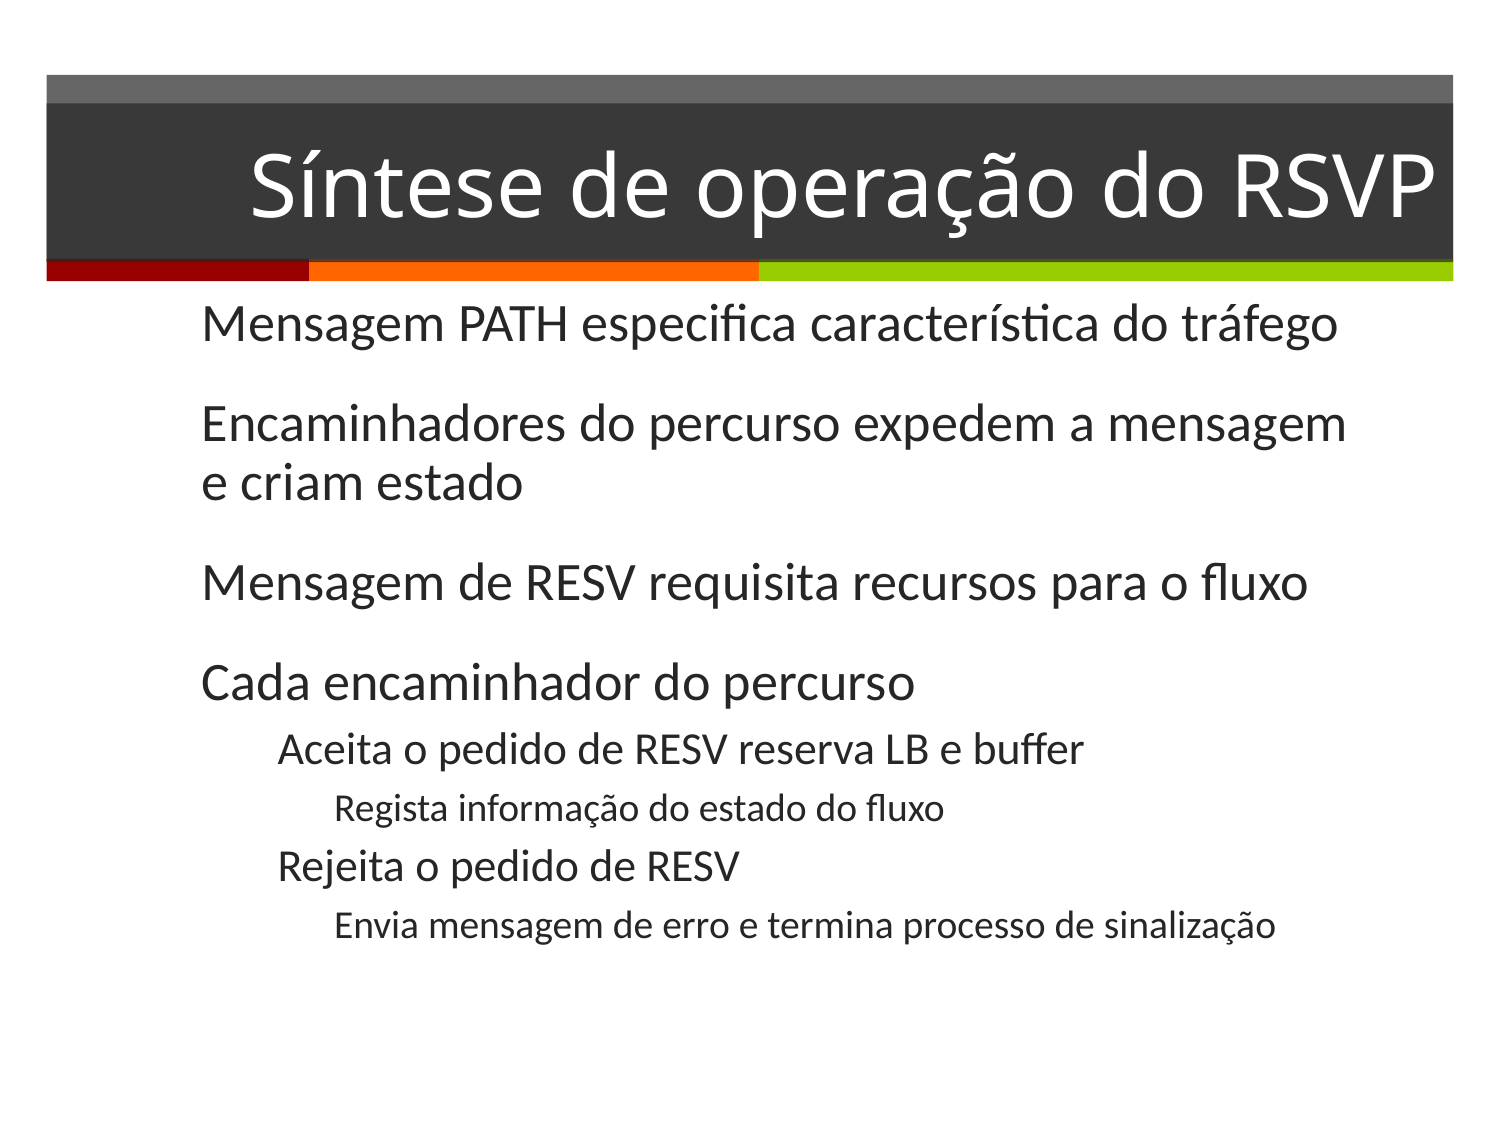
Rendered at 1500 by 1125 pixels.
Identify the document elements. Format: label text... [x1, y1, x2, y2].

list Mensagem PATH especifica característica do tráfego Encaminhadores do percurso expedem a mensagem e criam estado Mensagem de RESV requisita recursos para o fluxo Cada encaminhador do percurso Aceita o pedido de RESV reserva LB e buffer Regista informação do estado do fluxo Rejeita o pedido de RESV Envia mensagem de erro e termina processo de sinalização [112, 287, 1388, 963]
title Síntese de operação do RSVP [46, 103, 1454, 263]
